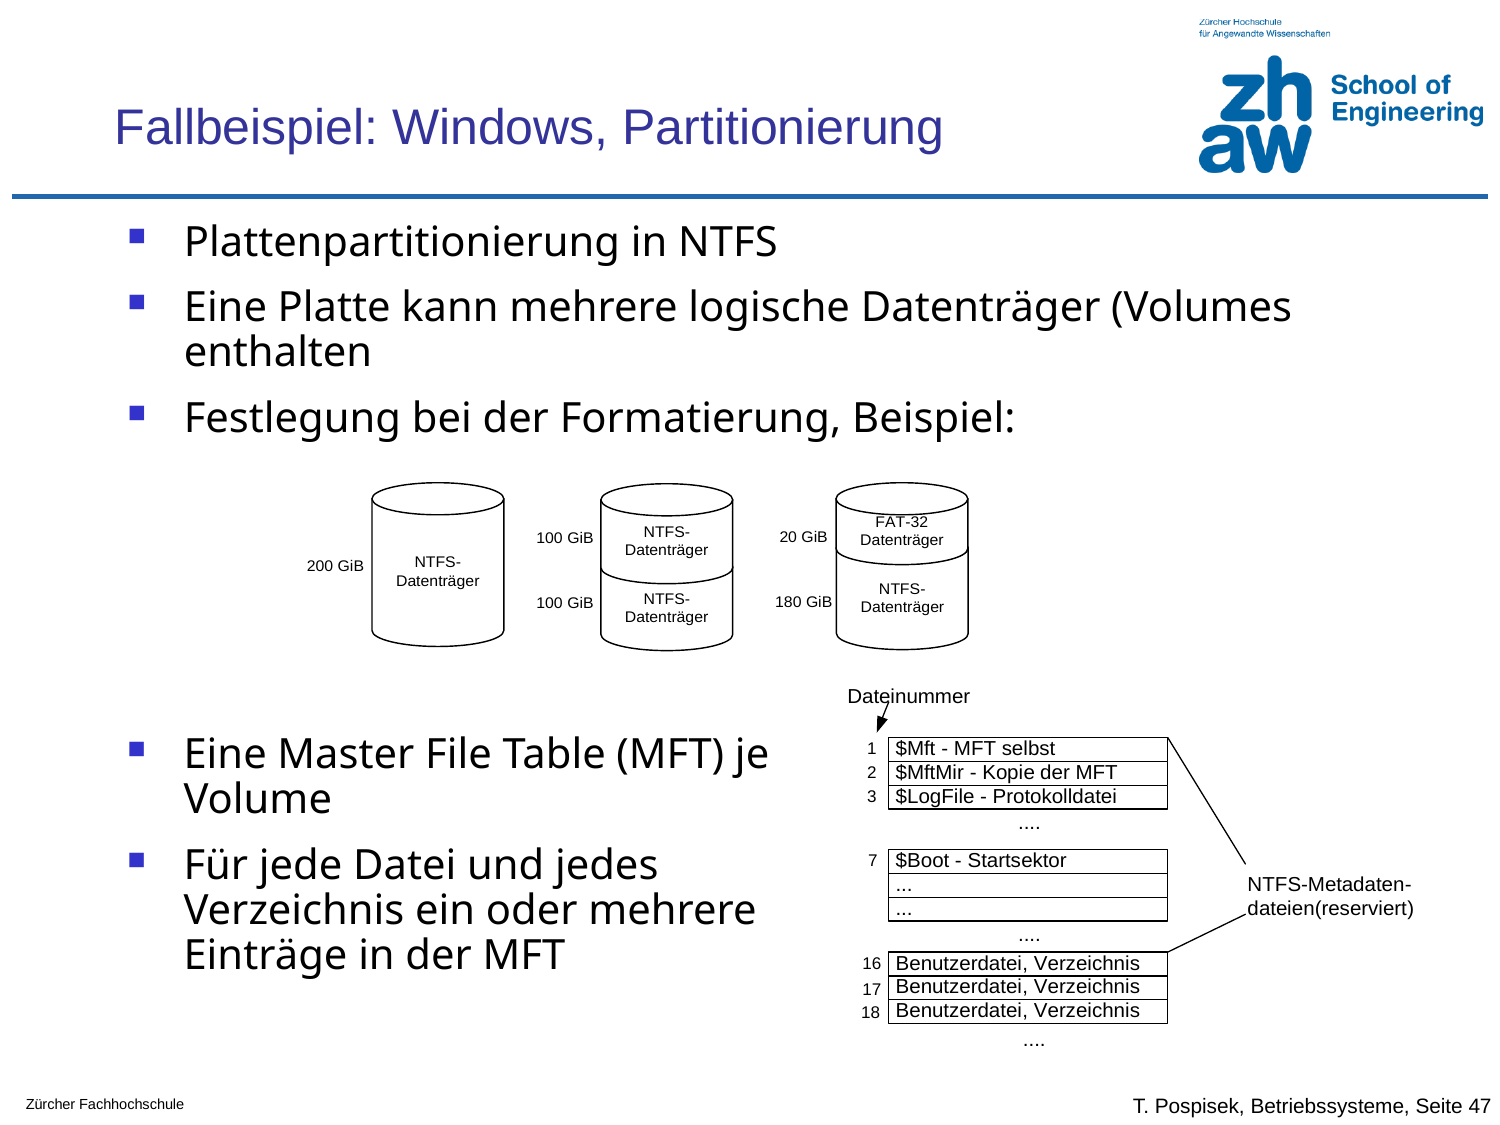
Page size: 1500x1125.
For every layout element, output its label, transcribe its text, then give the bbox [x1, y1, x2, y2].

text_box Eine Master File Table (MFT) je Volume Für jede Datei und jedes Verzeichnis ein oder mehrere Einträge in der MFT [112, 724, 825, 813]
picture [825, 677, 1432, 1061]
picture [287, 479, 973, 655]
picture [1199, 19, 1483, 173]
list Plattenpartitionierung in NTFS Eine Platte kann mehrere logische Datenträger (Volumes enthalten Festlegung bei der Formatierung, Beispiel: [112, 212, 1375, 350]
title Fallbeispiel: Windows, Partitionierung [99, 50, 1379, 163]
